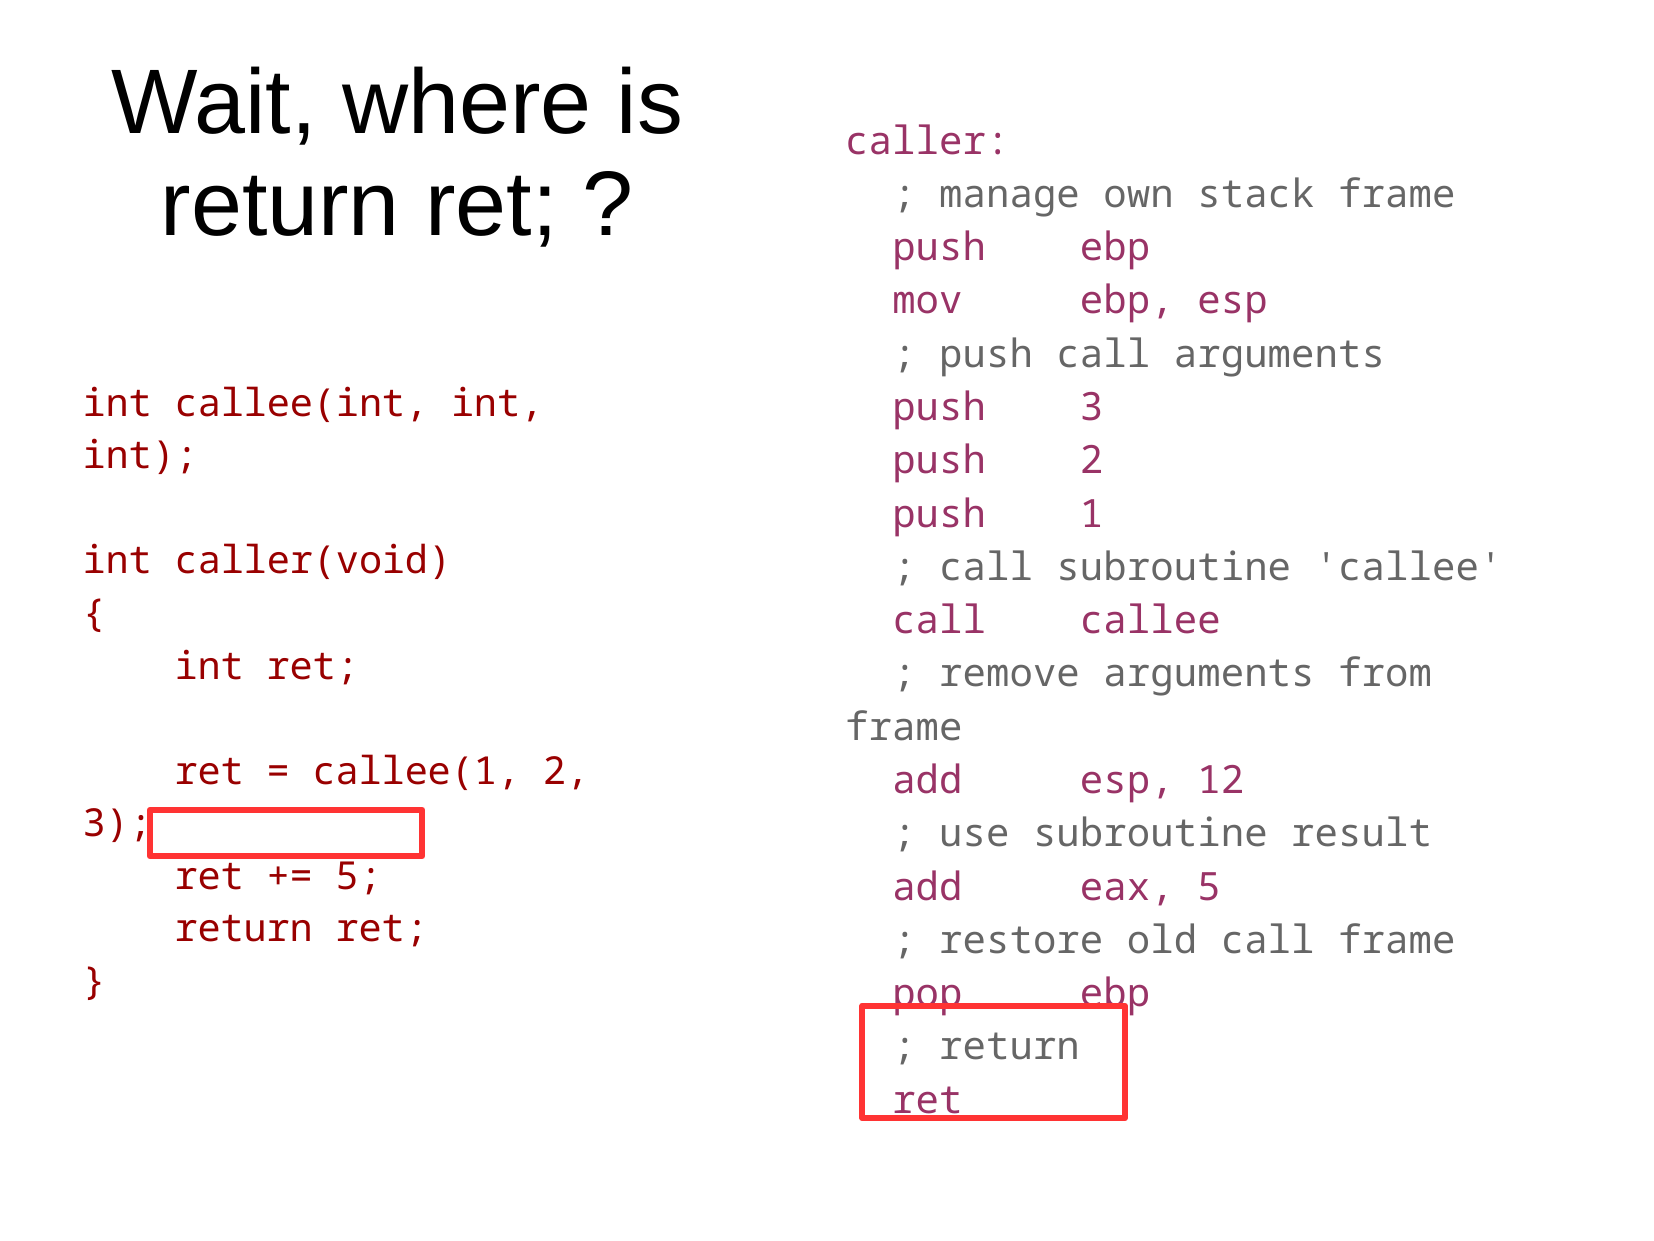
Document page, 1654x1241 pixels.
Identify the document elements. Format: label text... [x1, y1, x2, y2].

title Wait, where is return ret; ? [82, 49, 713, 257]
list int callee(int, int, int); int caller(void) { int ret; ret = callee(1, 2, 3); ret += 5; return ret; } [82, 375, 638, 1010]
list caller: ; manage own stack frame push ebp mov ebp, esp ; push call arguments push 3 push 2 push 1 ; call subroutine 'callee' call callee ; remove arguments from frame add esp, 12 ; use subroutine result add eax, 5 ; restore old call frame pop ebp ; return ret [845, 112, 1572, 1126]
